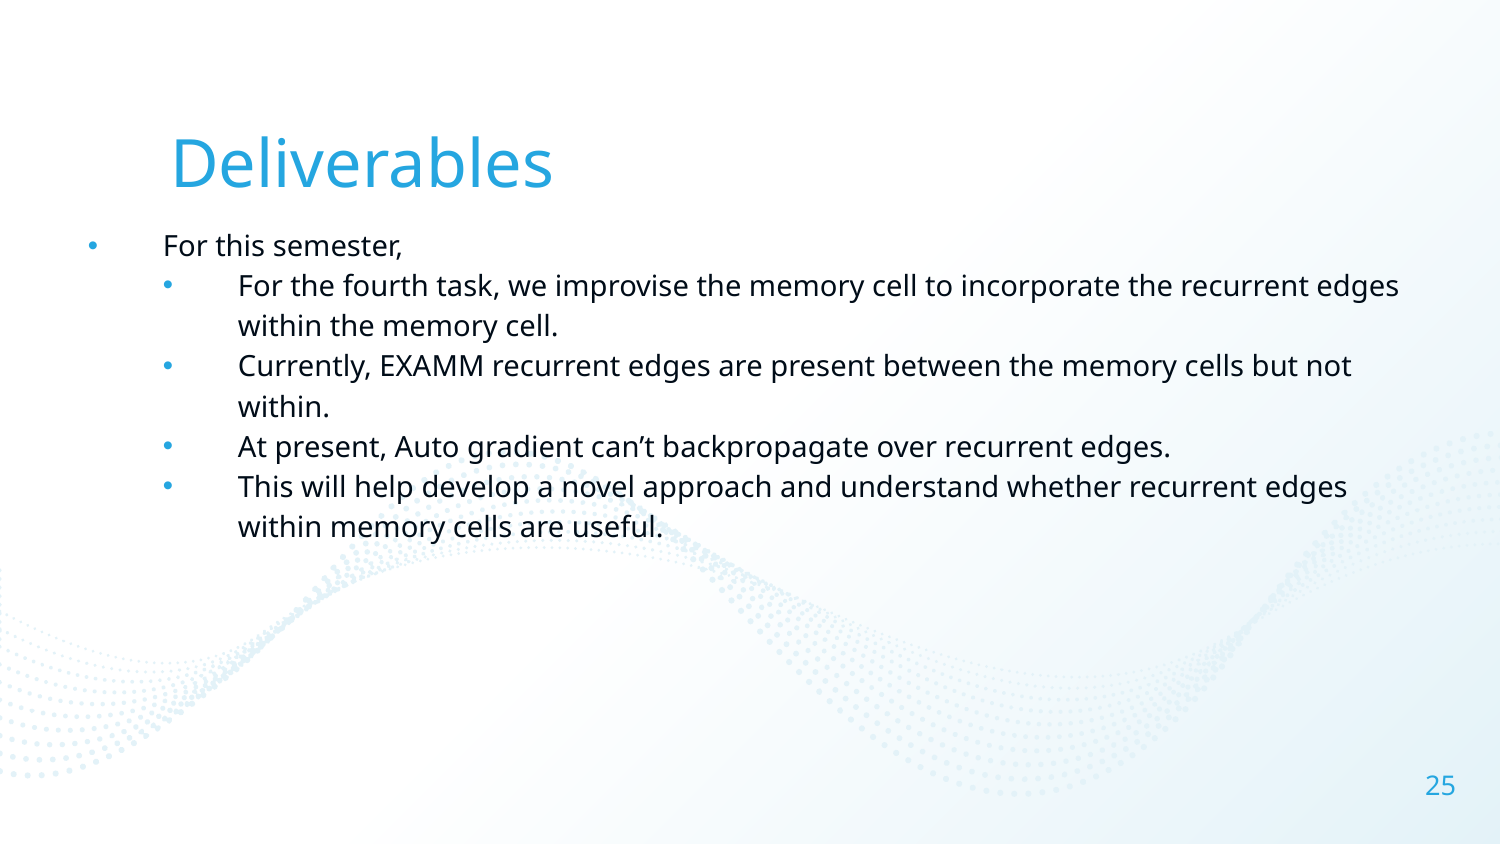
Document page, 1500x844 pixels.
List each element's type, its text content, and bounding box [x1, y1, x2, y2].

list For this semester, For the fourth task, we improvise the memory cell to incorporate the recurrent edges within the memory cell. Currently, EXAMM recurrent edges are present between the memory cells but not within. At present, Auto gradient can’t backpropagate over recurrent edges. This will help develop a novel approach and understand whether recurrent edges within memory cells are useful. [87, 222, 1414, 740]
slide_number <number> [1366, 754, 1457, 819]
title Deliverables [170, 137, 1330, 203]
